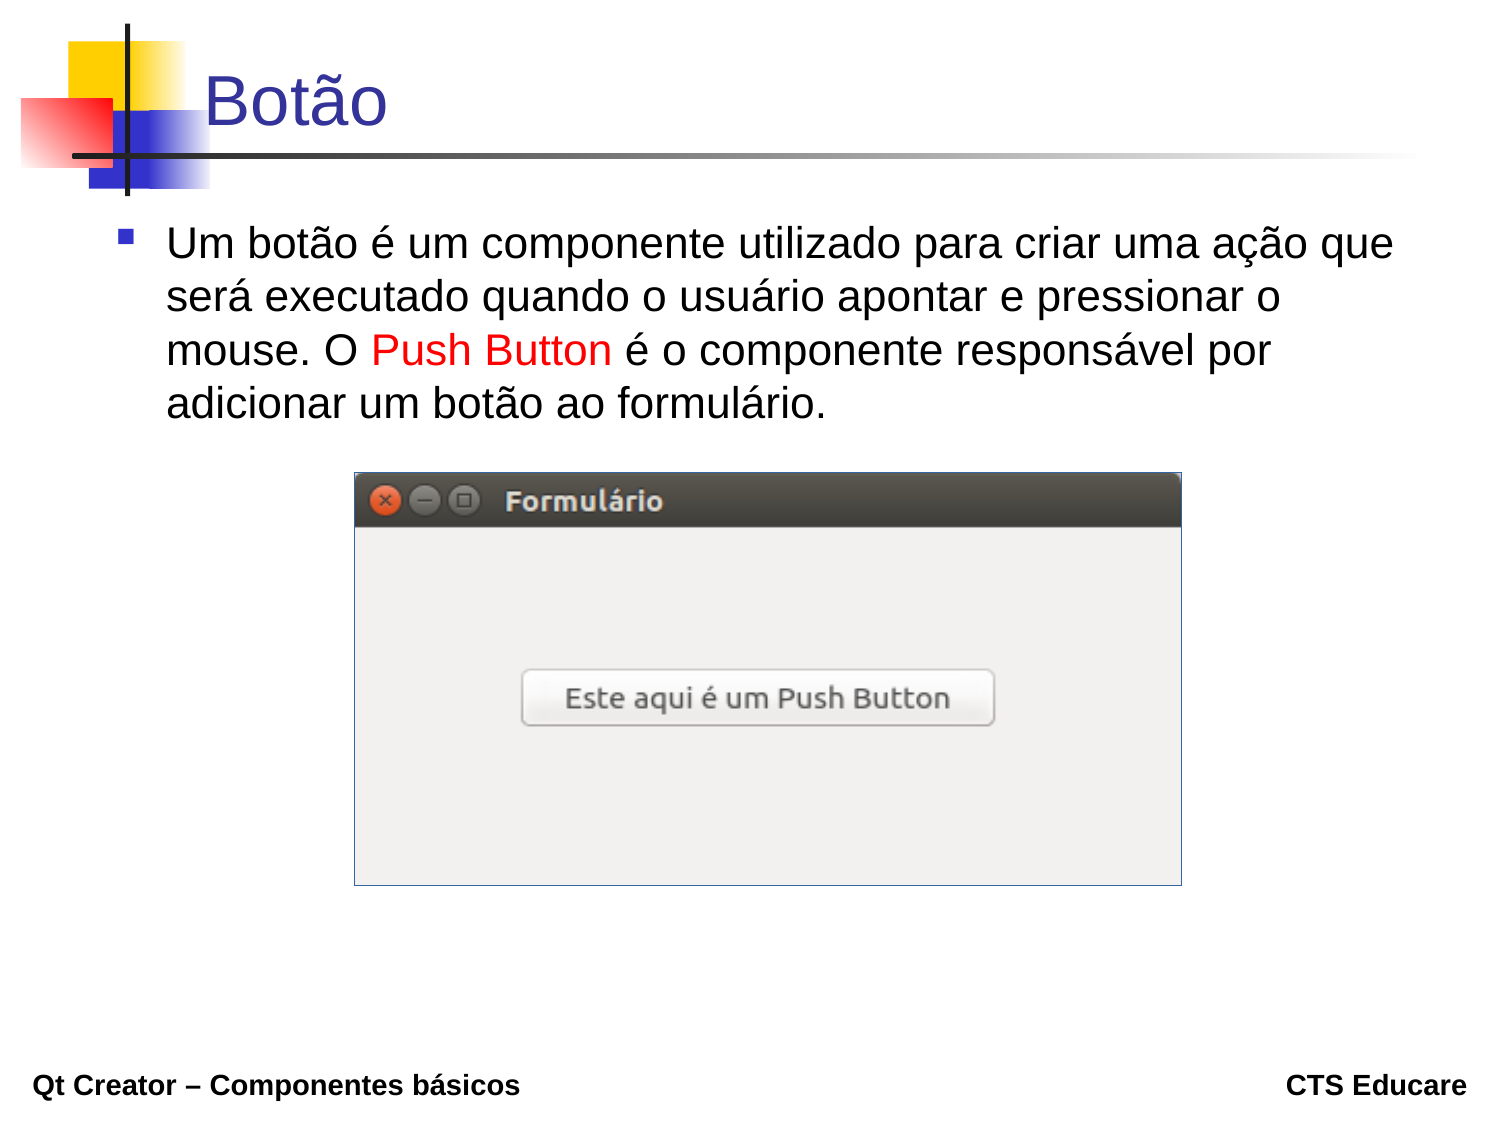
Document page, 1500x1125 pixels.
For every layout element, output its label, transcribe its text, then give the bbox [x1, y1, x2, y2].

list Um botão é um componente utilizado para criar uma ação que será executado quando o usuário apontar e pressionar o mouse. O Push Button é o componente responsável por adicionar um botão ao formulário. [100, 206, 1447, 436]
title Botão [188, 46, 1468, 149]
picture [354, 472, 1182, 886]
